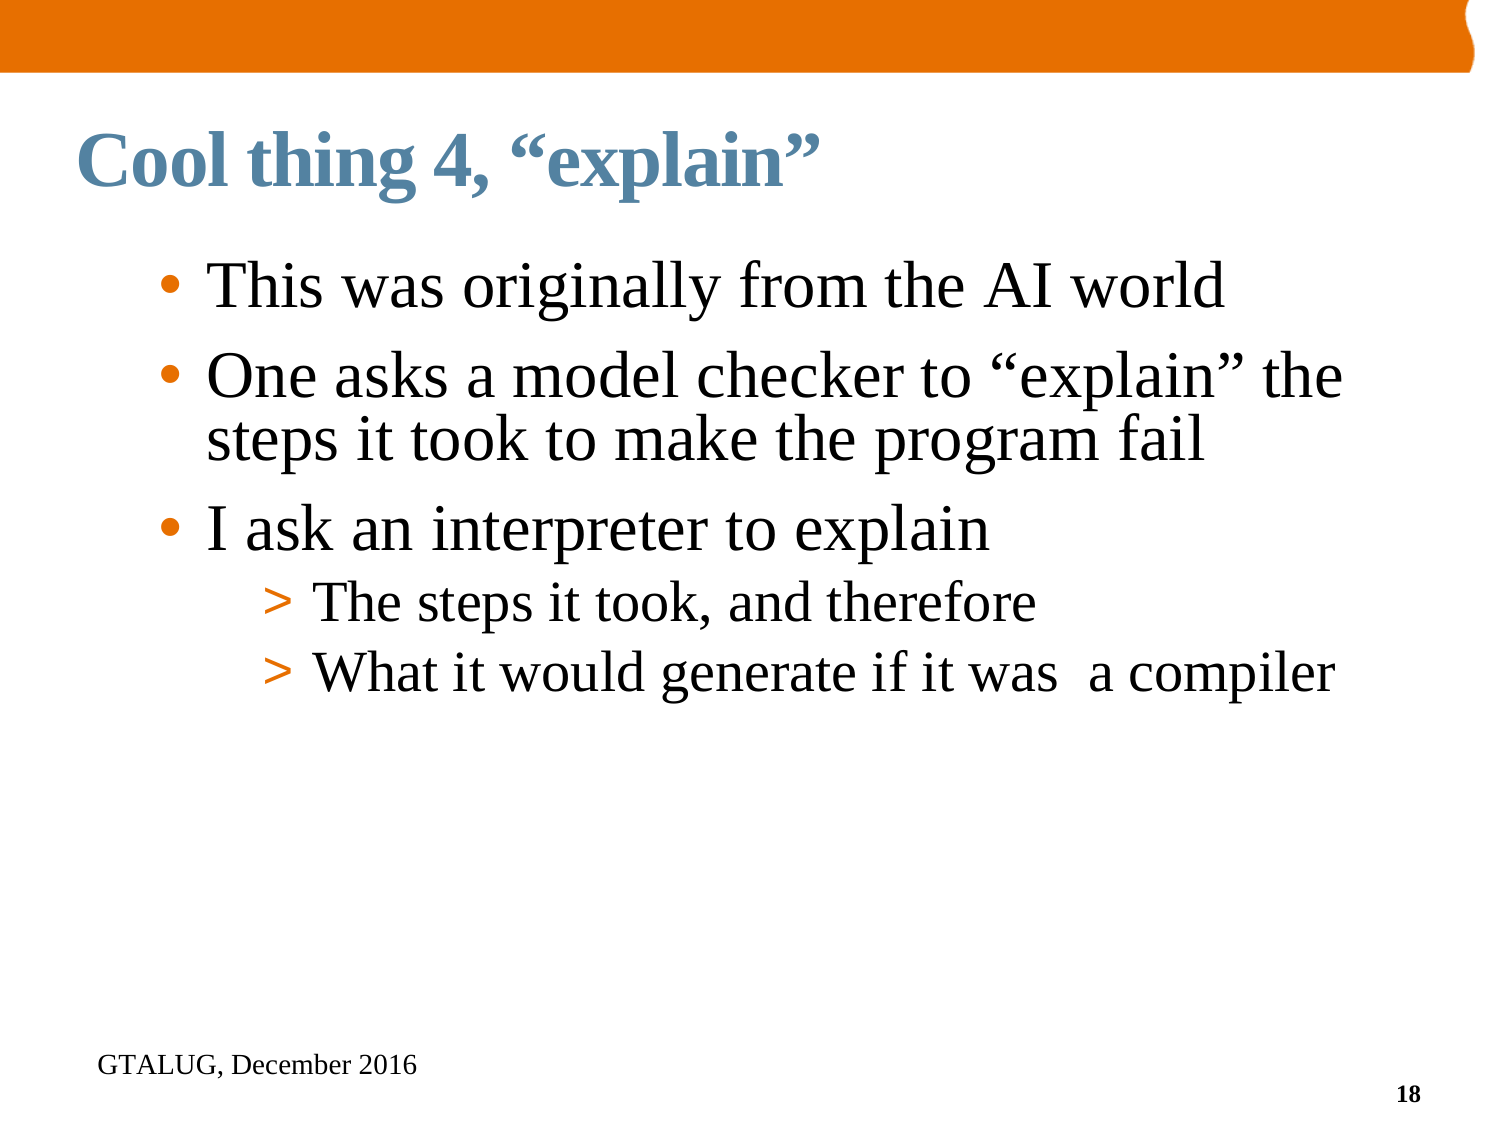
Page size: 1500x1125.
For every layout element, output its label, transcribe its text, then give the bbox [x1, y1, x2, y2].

title Cool thing 4, “explain” [75, 122, 1438, 228]
list This was originally from the AI world One asks a model checker to “explain” the steps it took to make the program fail I ask an interpreter to explain The steps it took, and therefore What it would generate if it was a compiler [64, 257, 1402, 1017]
picture [0, 0, 1500, 75]
